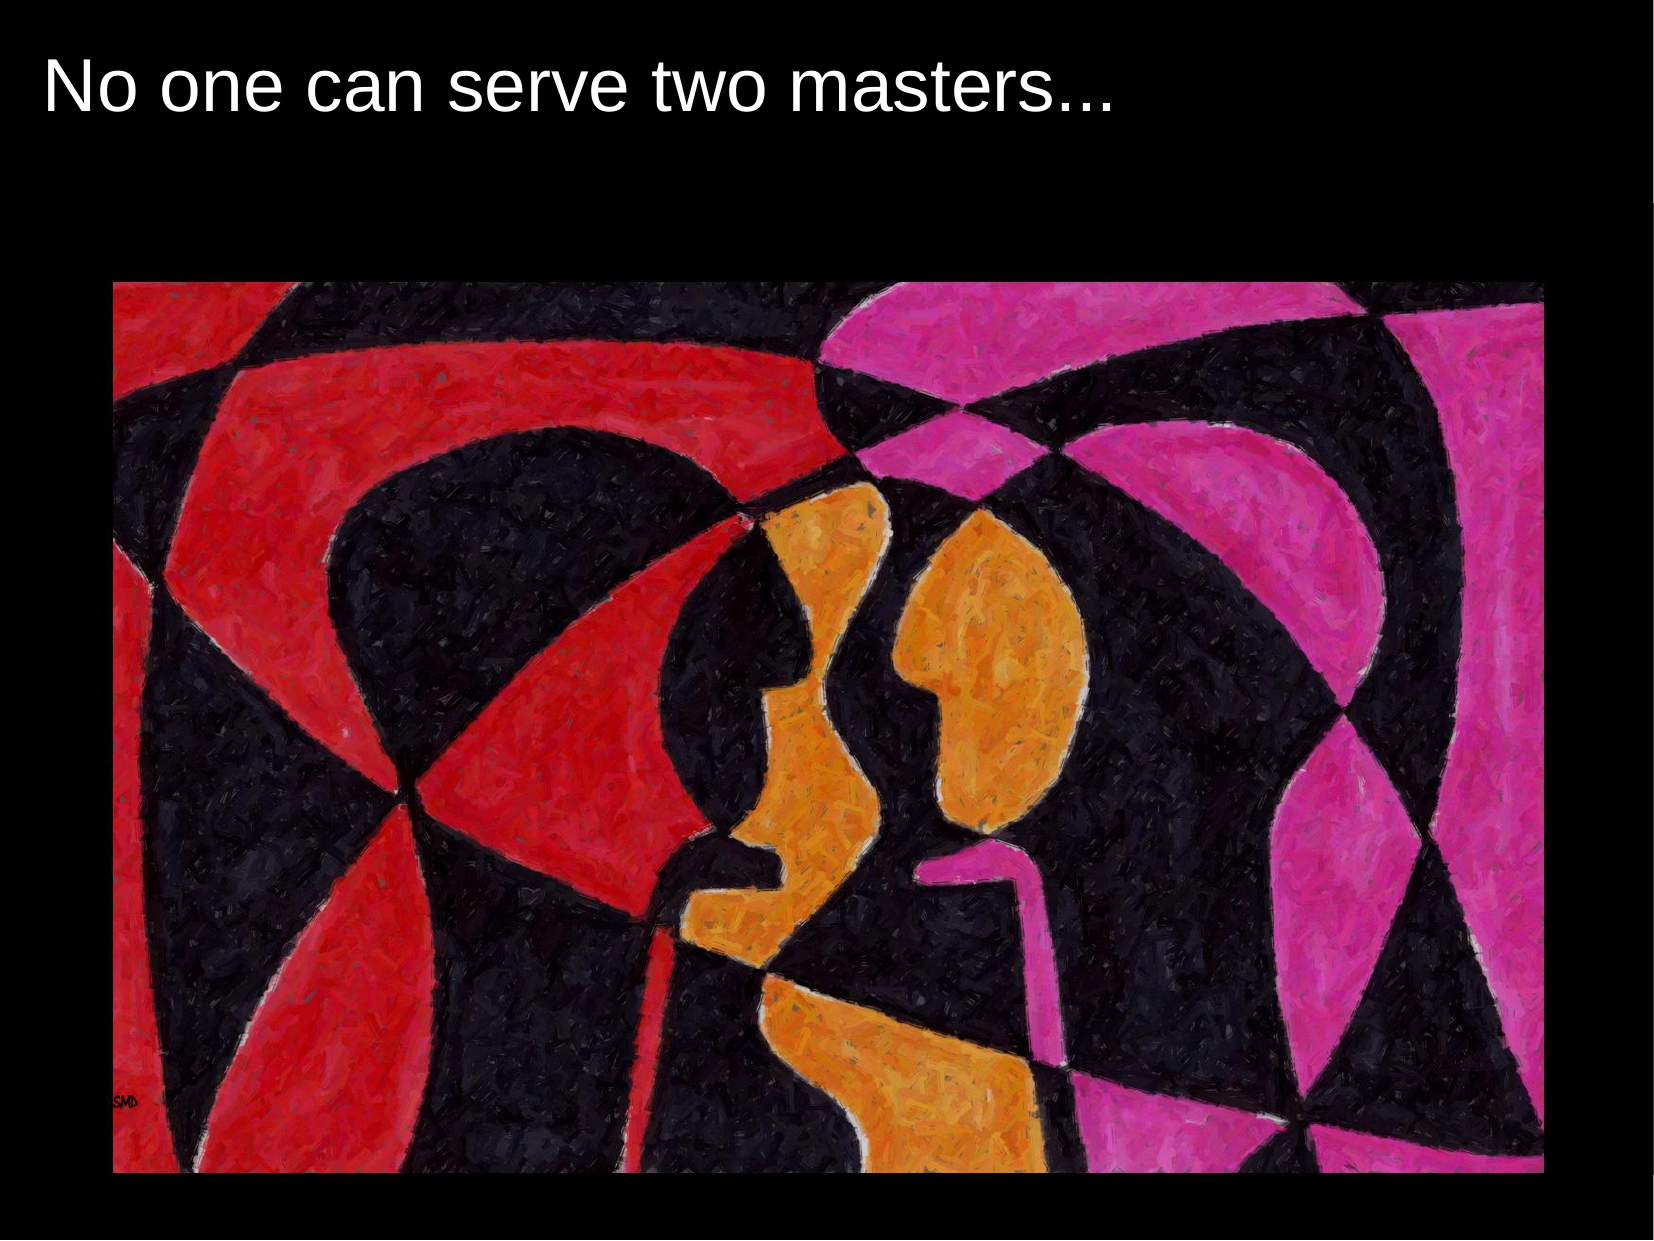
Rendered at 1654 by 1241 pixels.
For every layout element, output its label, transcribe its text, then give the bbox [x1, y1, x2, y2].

picture [0, 203, 1654, 1175]
text_box No one can serve two masters... [28, 28, 1322, 135]
